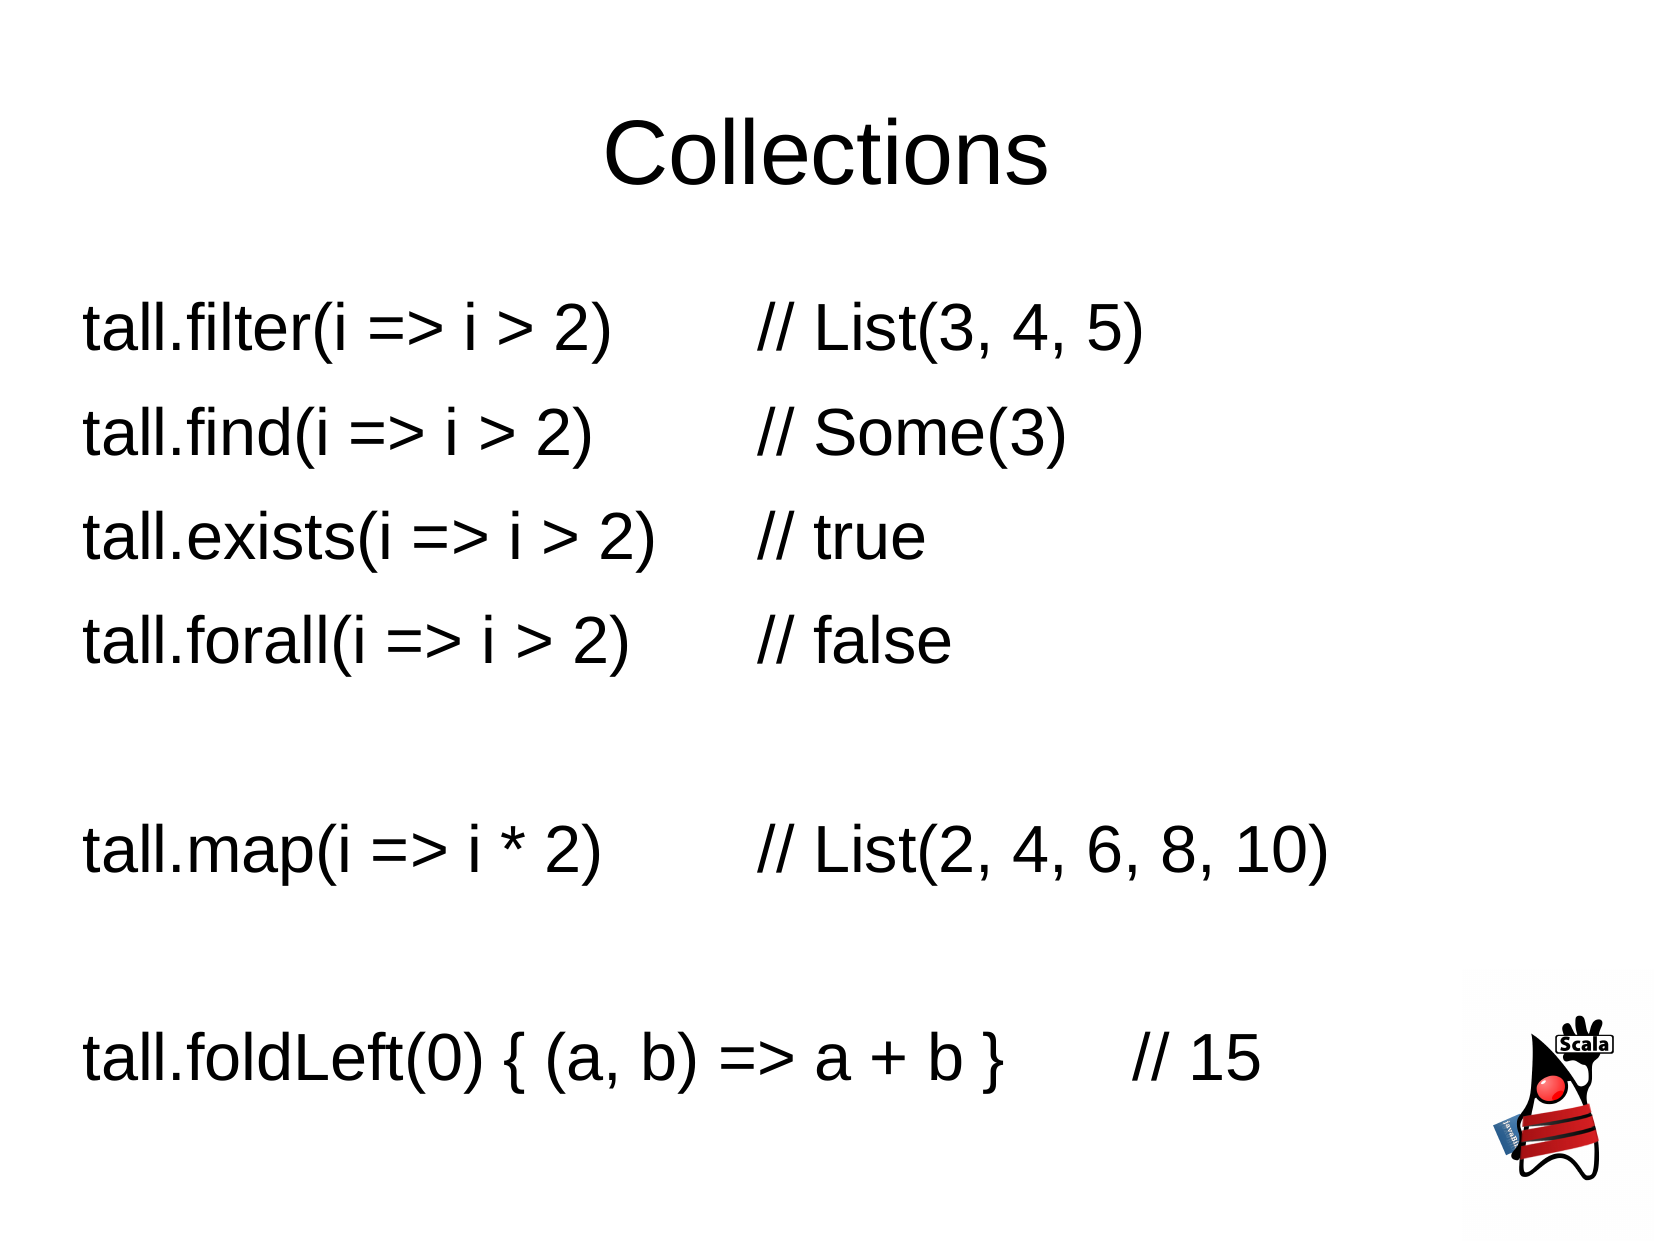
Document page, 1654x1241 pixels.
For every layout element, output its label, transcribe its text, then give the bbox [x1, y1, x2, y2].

list tall.filter(i => i > 2) // List(3, 4, 5) tall.find(i => i > 2) // Some(3) tall.exists(i => i > 2) // true tall.forall(i => i > 2) // false tall.map(i => i * 2) // List(2, 4, 6, 8, 10) tall.foldLeft(0) { (a, b) => a + b } // 15 [82, 290, 1571, 1109]
title Collections [82, 56, 1571, 250]
picture [1462, 969, 1654, 1241]
